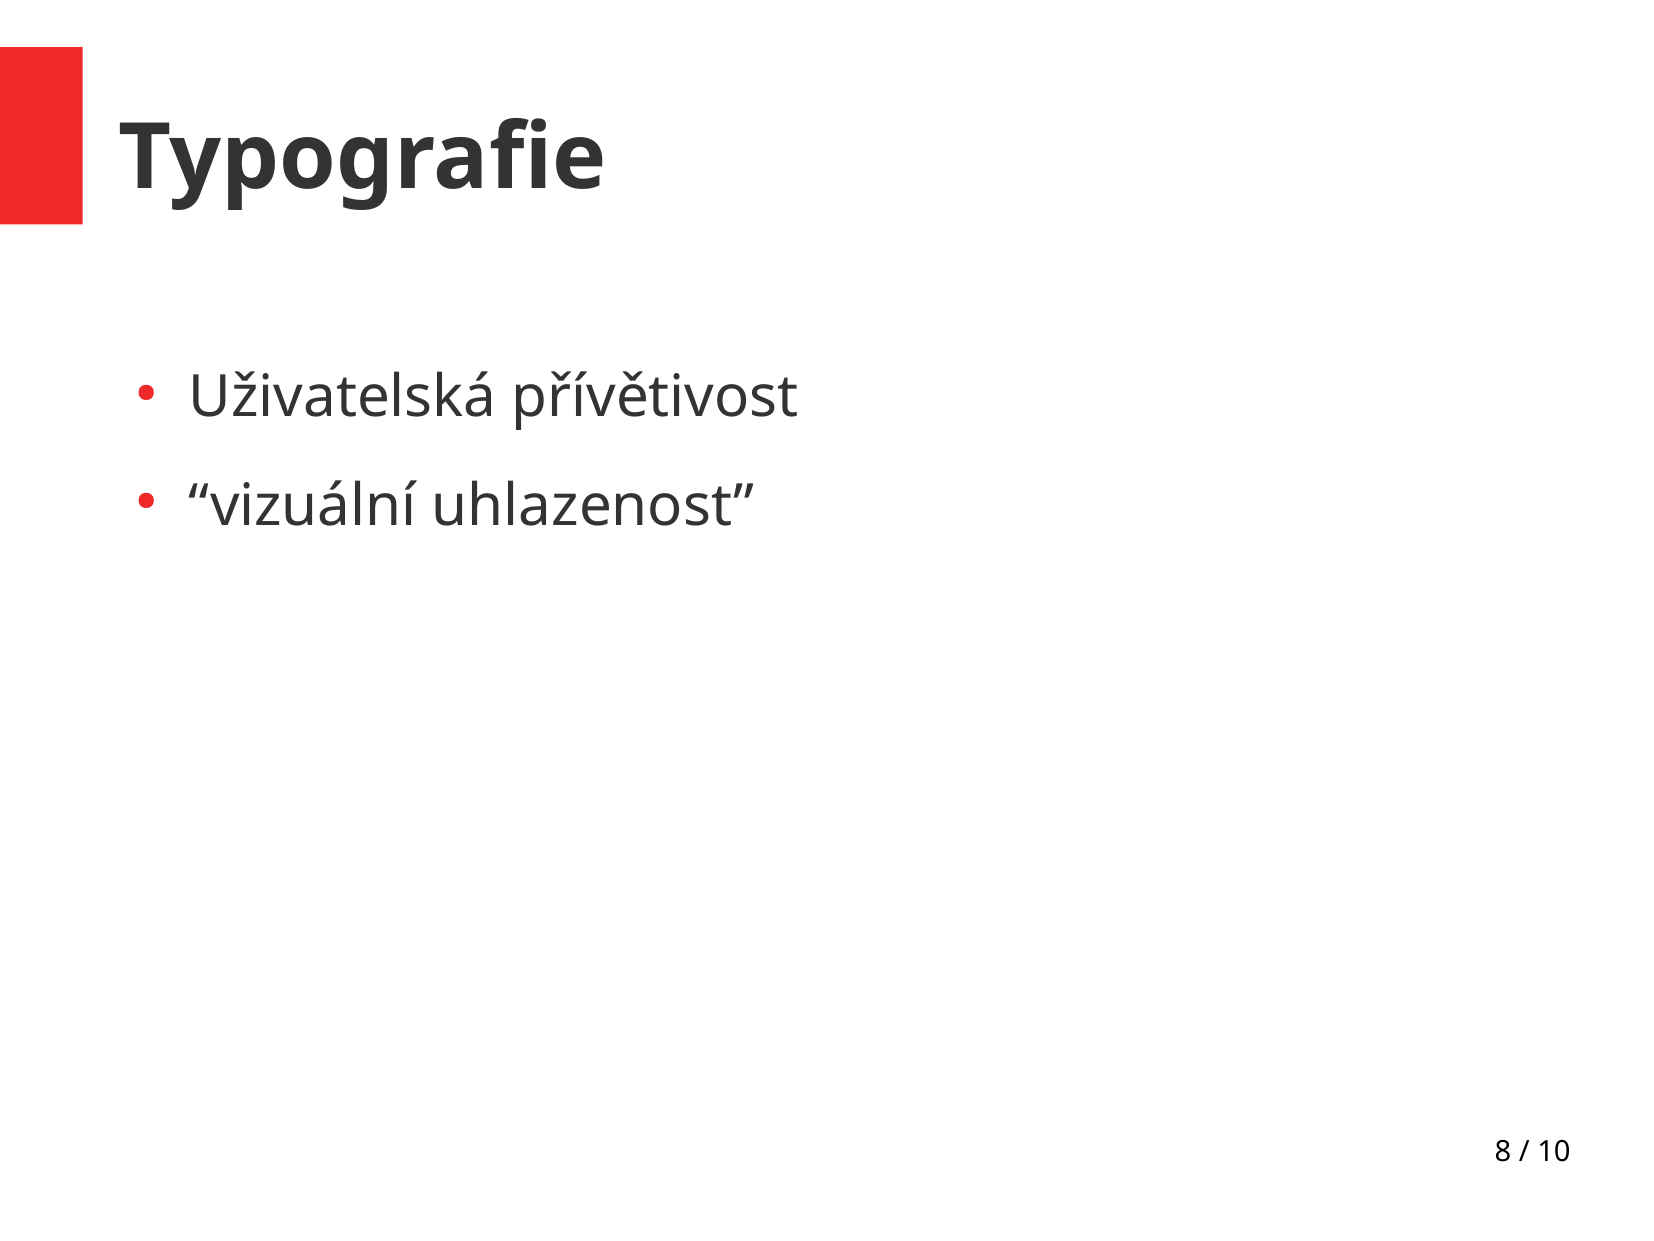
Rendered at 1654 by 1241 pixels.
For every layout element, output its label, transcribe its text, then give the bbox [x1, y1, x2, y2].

title Typografie [118, 49, 1571, 257]
list Uživatelská přívětivost “vizuální uhlazenost” [118, 354, 1536, 1074]
